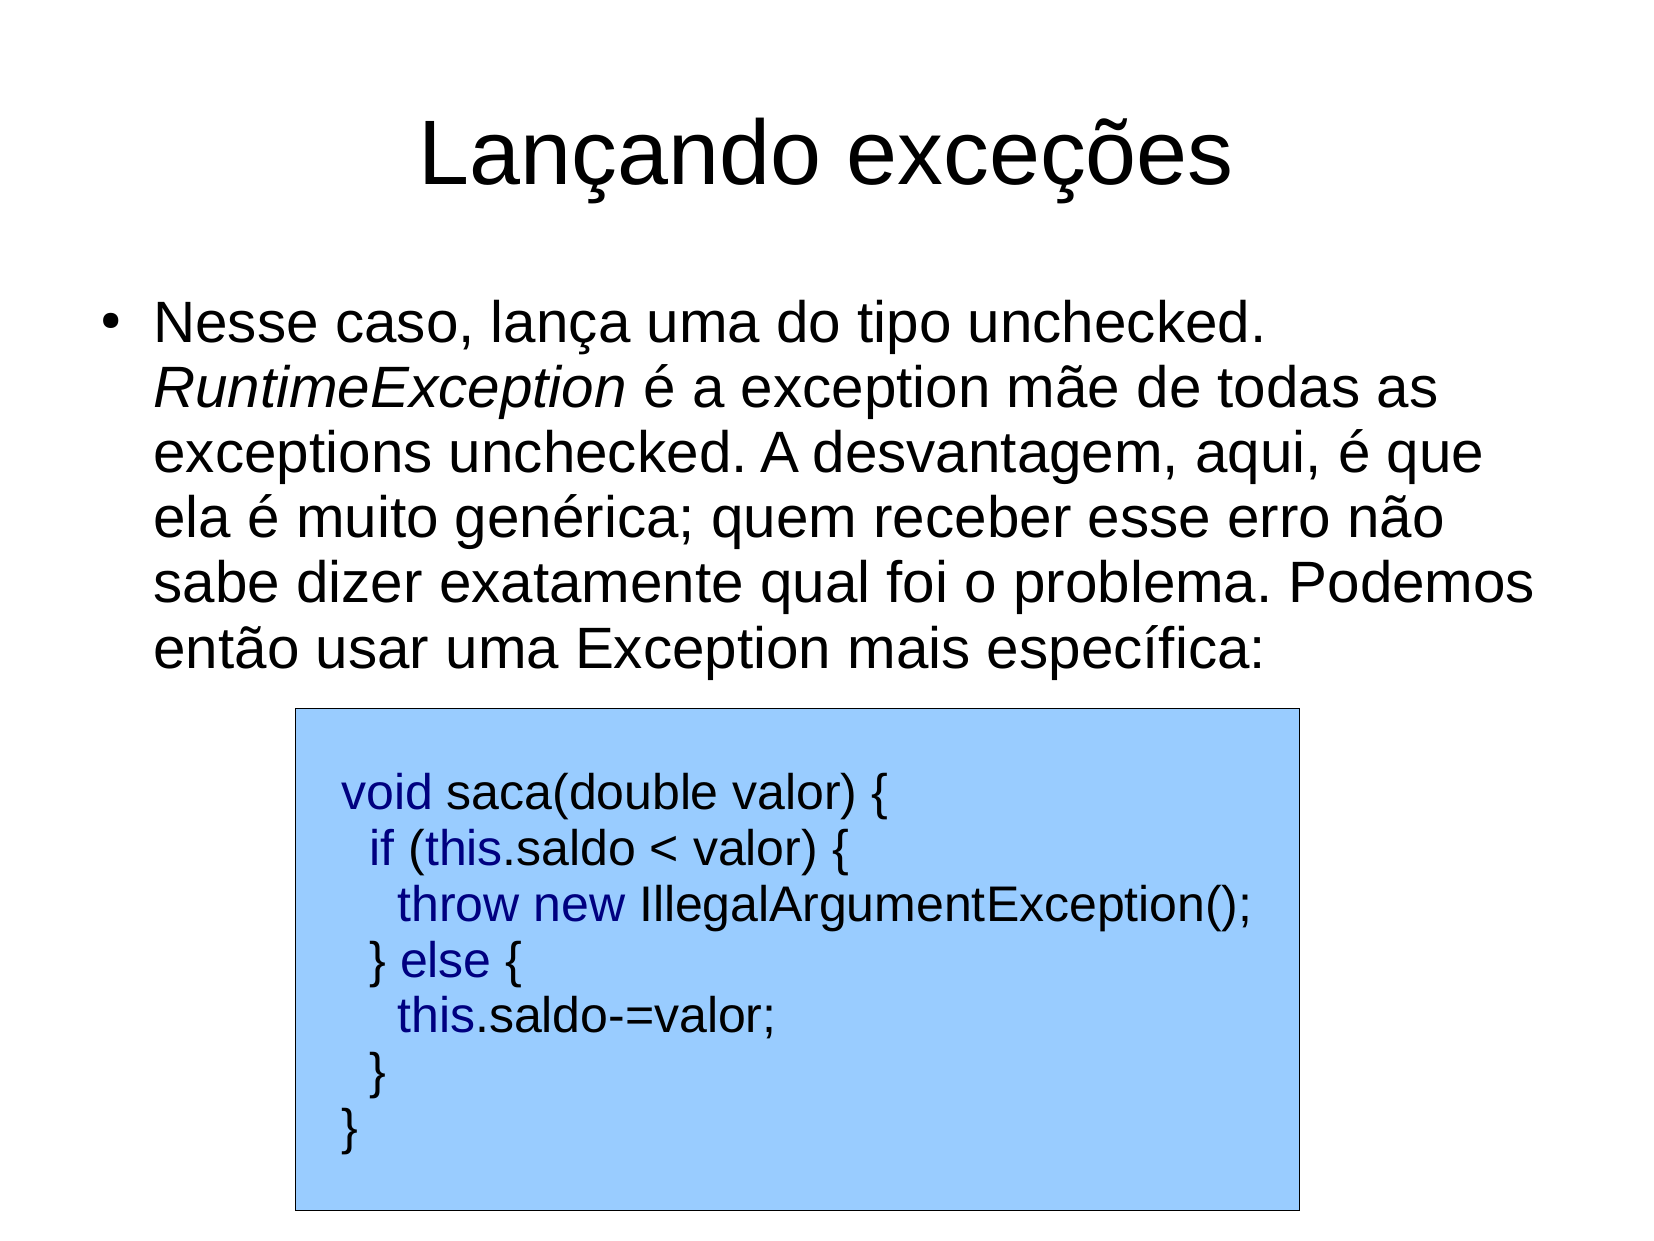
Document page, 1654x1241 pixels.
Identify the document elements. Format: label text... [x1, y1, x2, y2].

title Lançando exceções [82, 49, 1571, 257]
list Nesse caso, lança uma do tipo unchecked. RuntimeException é a exception mãe de todas as exceptions unchecked. A desvantagem, aqui, é que ela é muito genérica; quem receber esse erro não sabe dizer exatamente qual foi o problema. Podemos então usar uma Exception mais específica: [82, 290, 1571, 1109]
text_box void saca(double valor) { if (this.saldo < valor) { throw new IllegalArgumentException(); } else { this.saldo-=valor; } } [295, 708, 1300, 1211]
